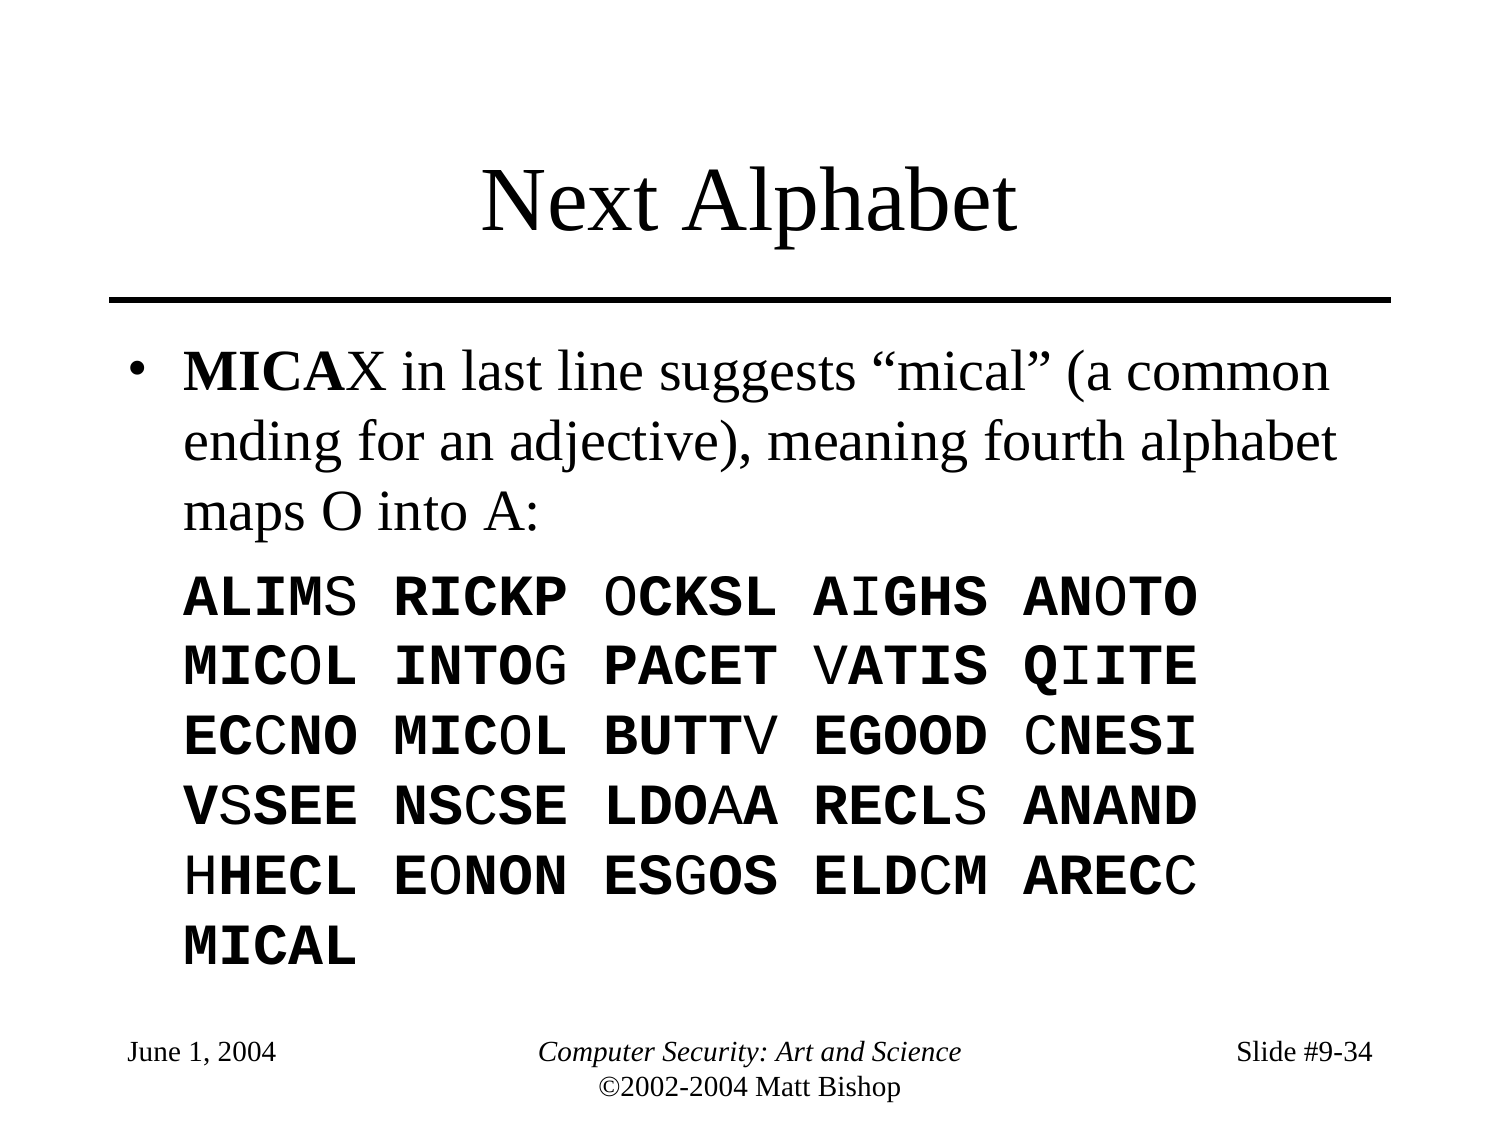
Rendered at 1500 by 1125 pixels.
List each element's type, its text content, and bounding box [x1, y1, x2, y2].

list MICAX in last line suggests “mical” (a common ending for an adjective), meaning fourth alphabet maps O into A: ALIMS RICKP OCKSL AIGHS ANOTO MICOL INTOG PACET VATIS QIITE ECCNO MICOL BUTTV EGOOD CNESI VSSEE NSCSE LDOAA RECLS ANAND HHECL EONON ESGOS ELDCM ARECC MICAL [112, 324, 1388, 1000]
title Next Alphabet [112, 99, 1388, 288]
